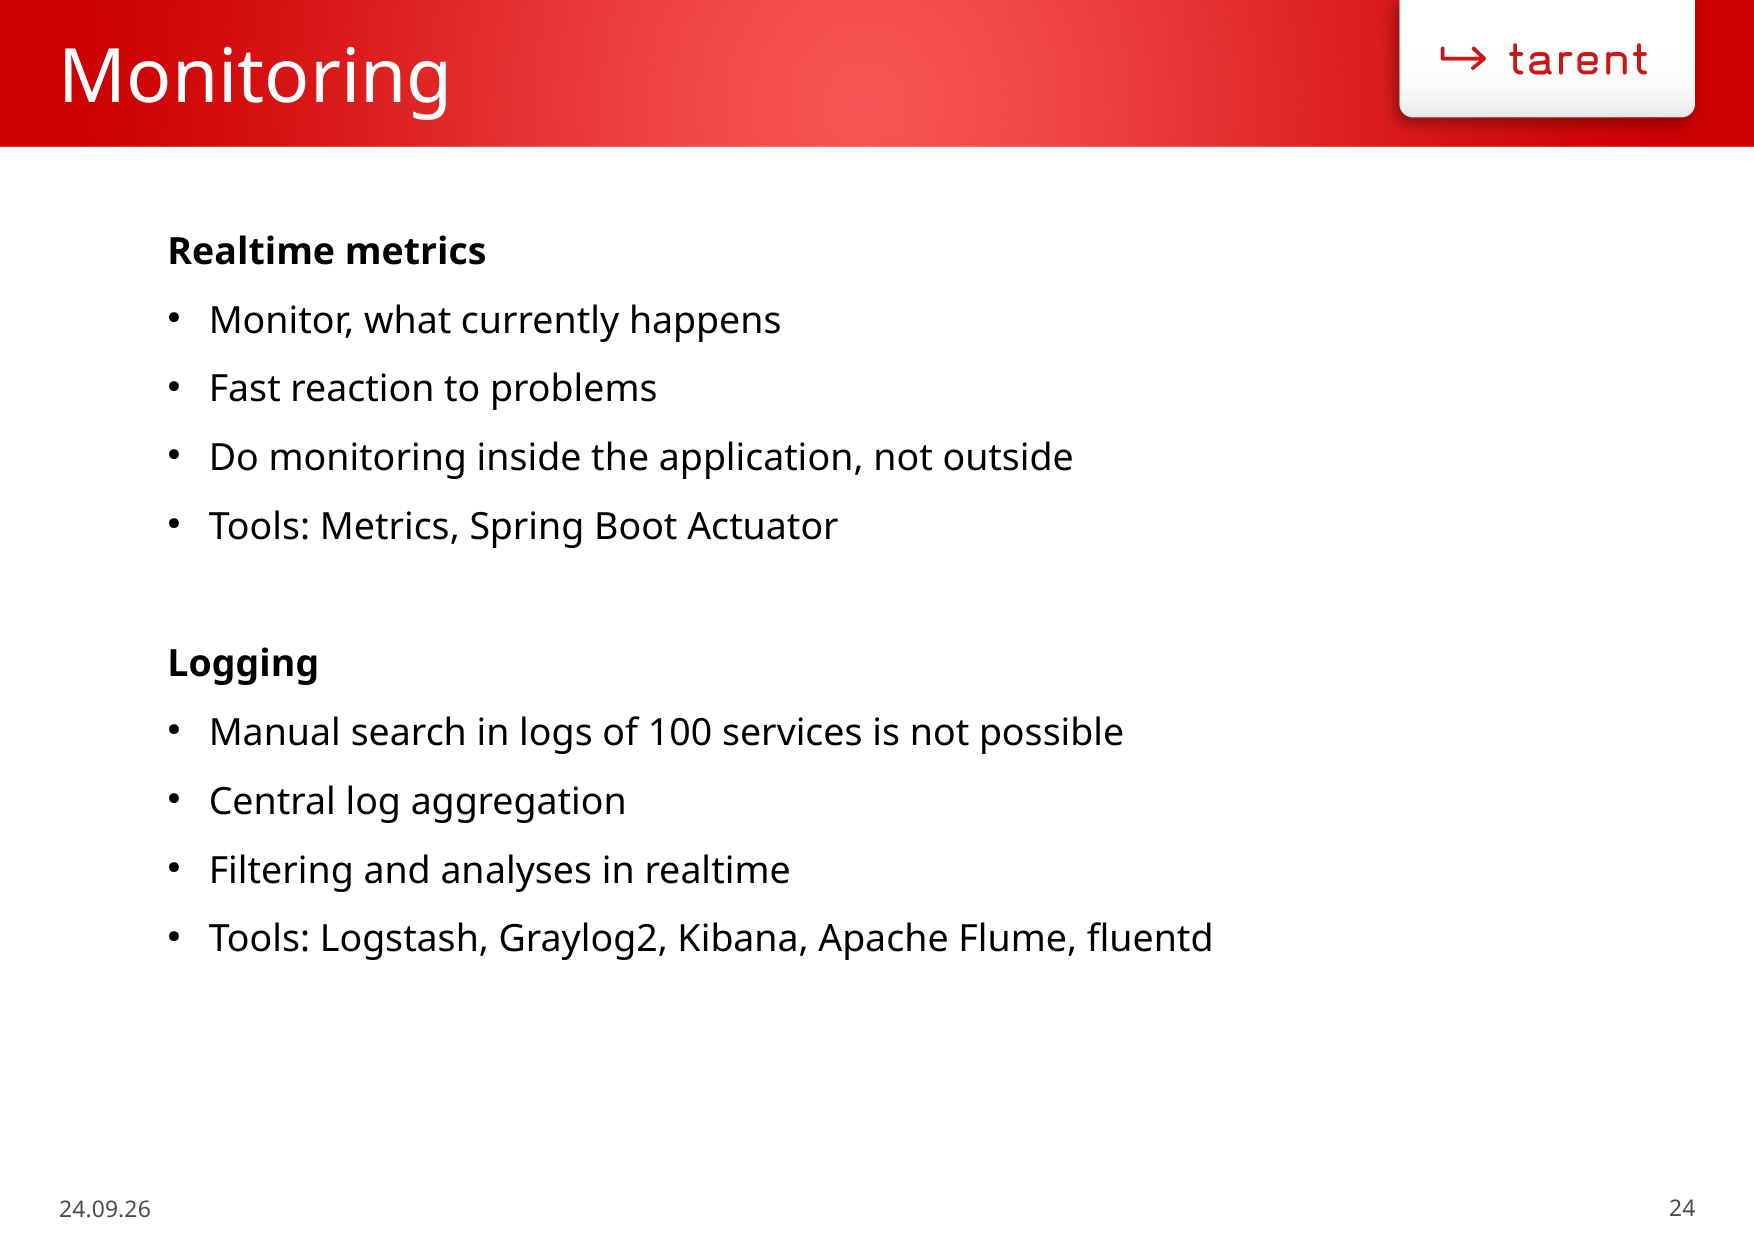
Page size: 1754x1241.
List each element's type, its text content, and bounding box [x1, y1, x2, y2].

list Realtime metrics Monitor, what currently happens Fast reaction to problems Do monitoring inside the application, not outside Tools: Metrics, Spring Boot Actuator Logging Manual search in logs of 100 services is not possible Central log aggregation Filtering and analyses in realtime Tools: Logstash, Graylog2, Kibana, Apache Flume, fluentd [87, 224, 1667, 1158]
picture [0, 0, 1754, 1240]
title Monitoring [59, 0, 1638, 177]
